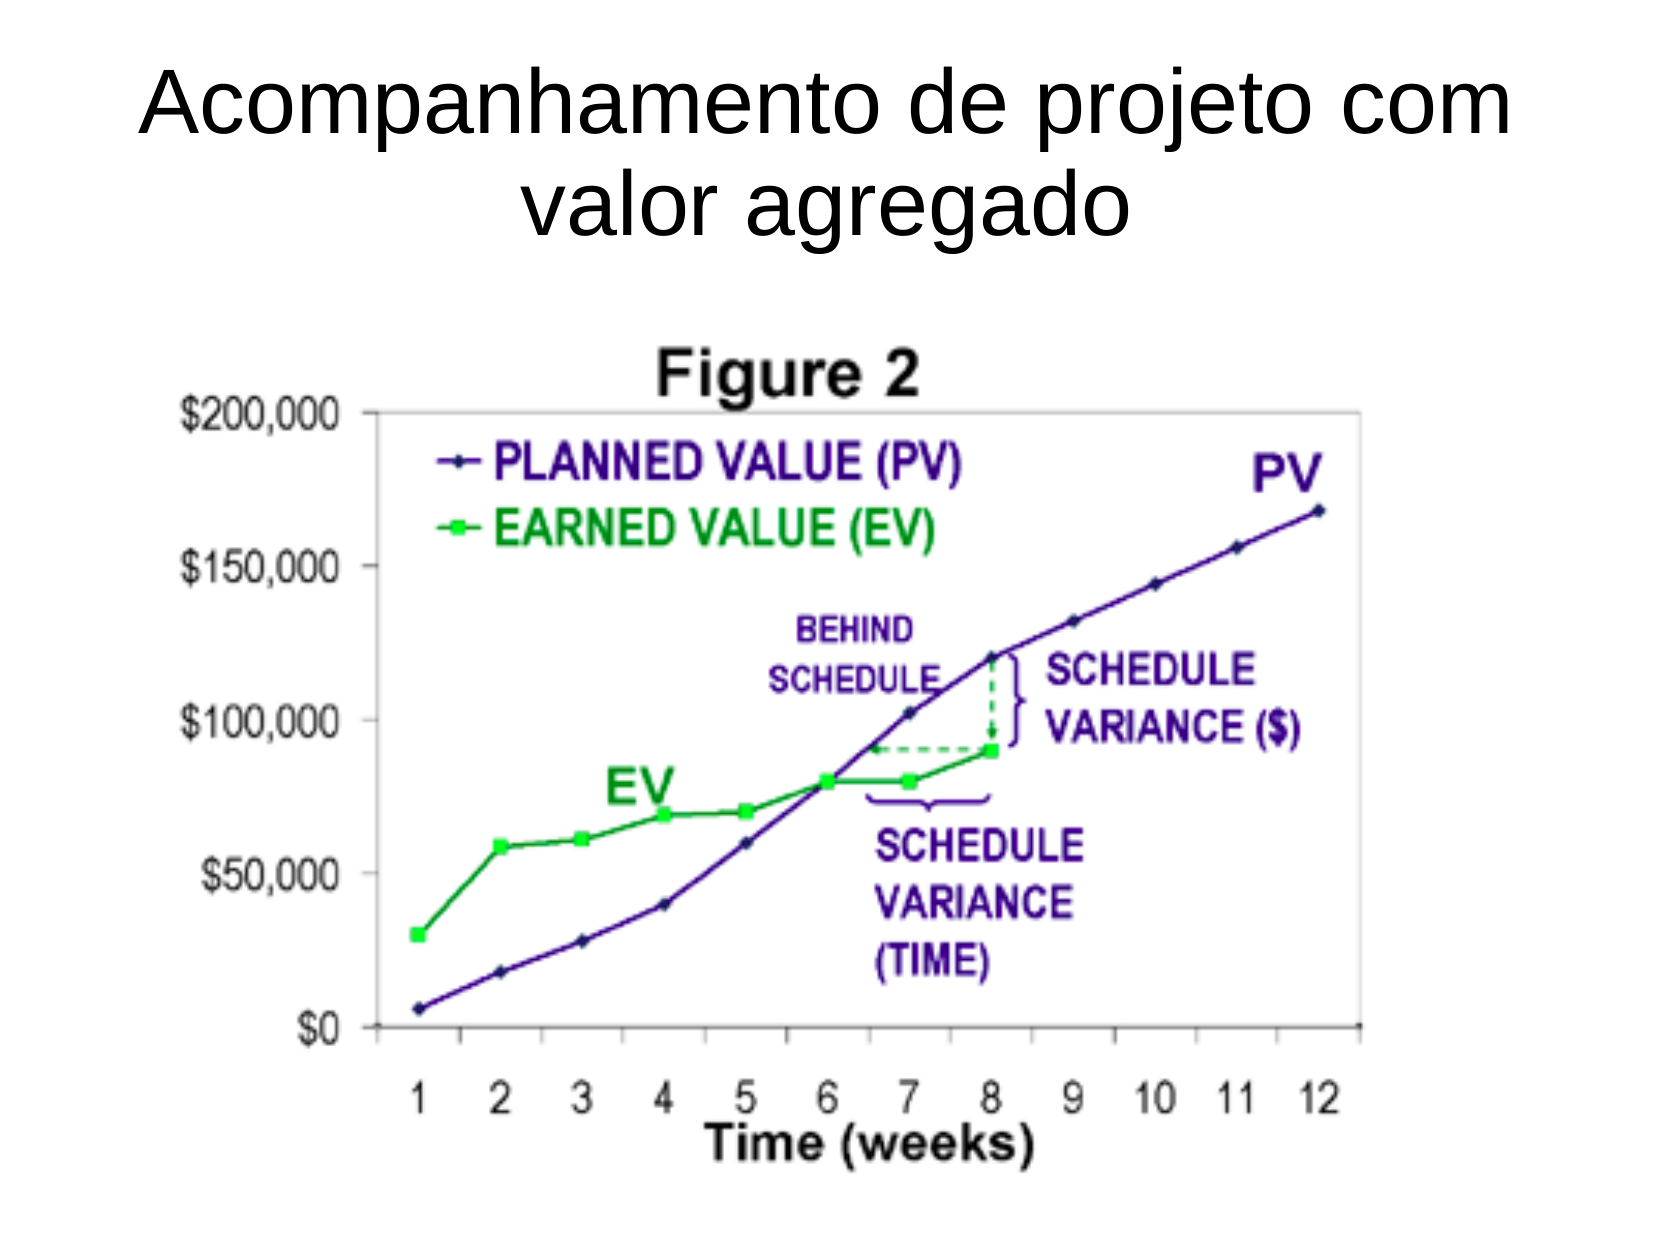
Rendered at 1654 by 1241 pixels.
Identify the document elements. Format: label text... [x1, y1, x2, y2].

picture [153, 307, 1453, 1195]
title Acompanhamento de projeto com valor agregado [82, 49, 1571, 257]
